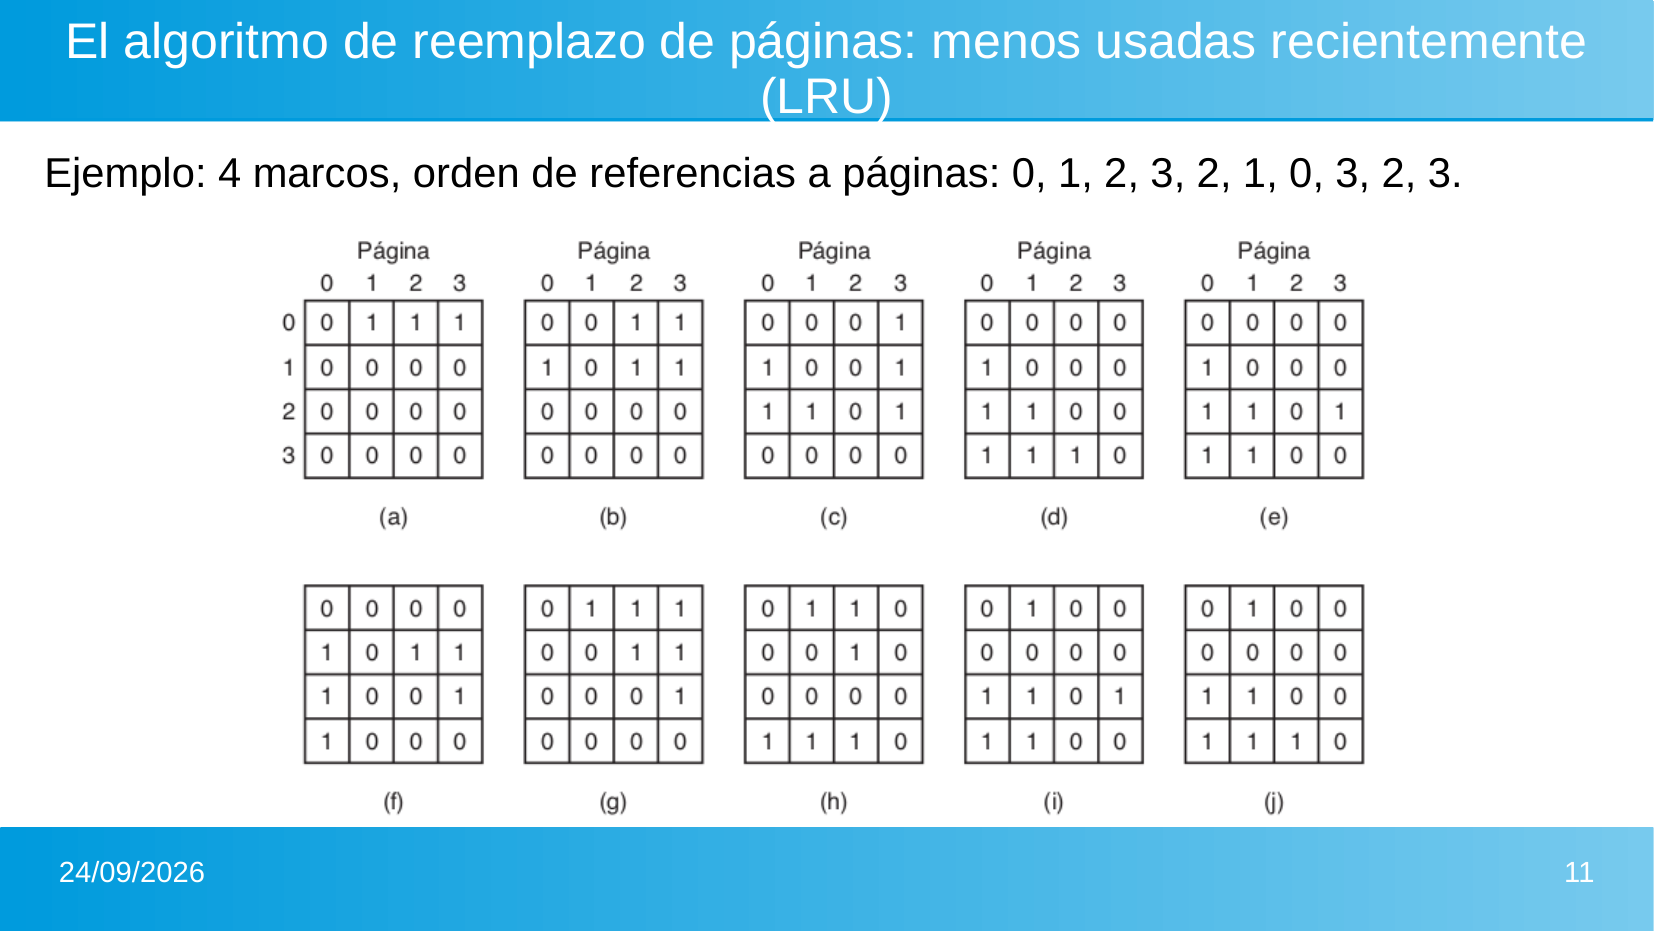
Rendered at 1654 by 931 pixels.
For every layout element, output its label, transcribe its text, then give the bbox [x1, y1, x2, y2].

text_box Ejemplo: 4 marcos, orden de referencias a páginas: 0, 1, 2, 3, 2, 1, 0, 3, 2, 3. [29, 142, 1479, 205]
picture [265, 221, 1388, 827]
title El algoritmo de reemplazo de páginas: menos usadas recientemente (LRU) [59, 12, 1595, 125]
